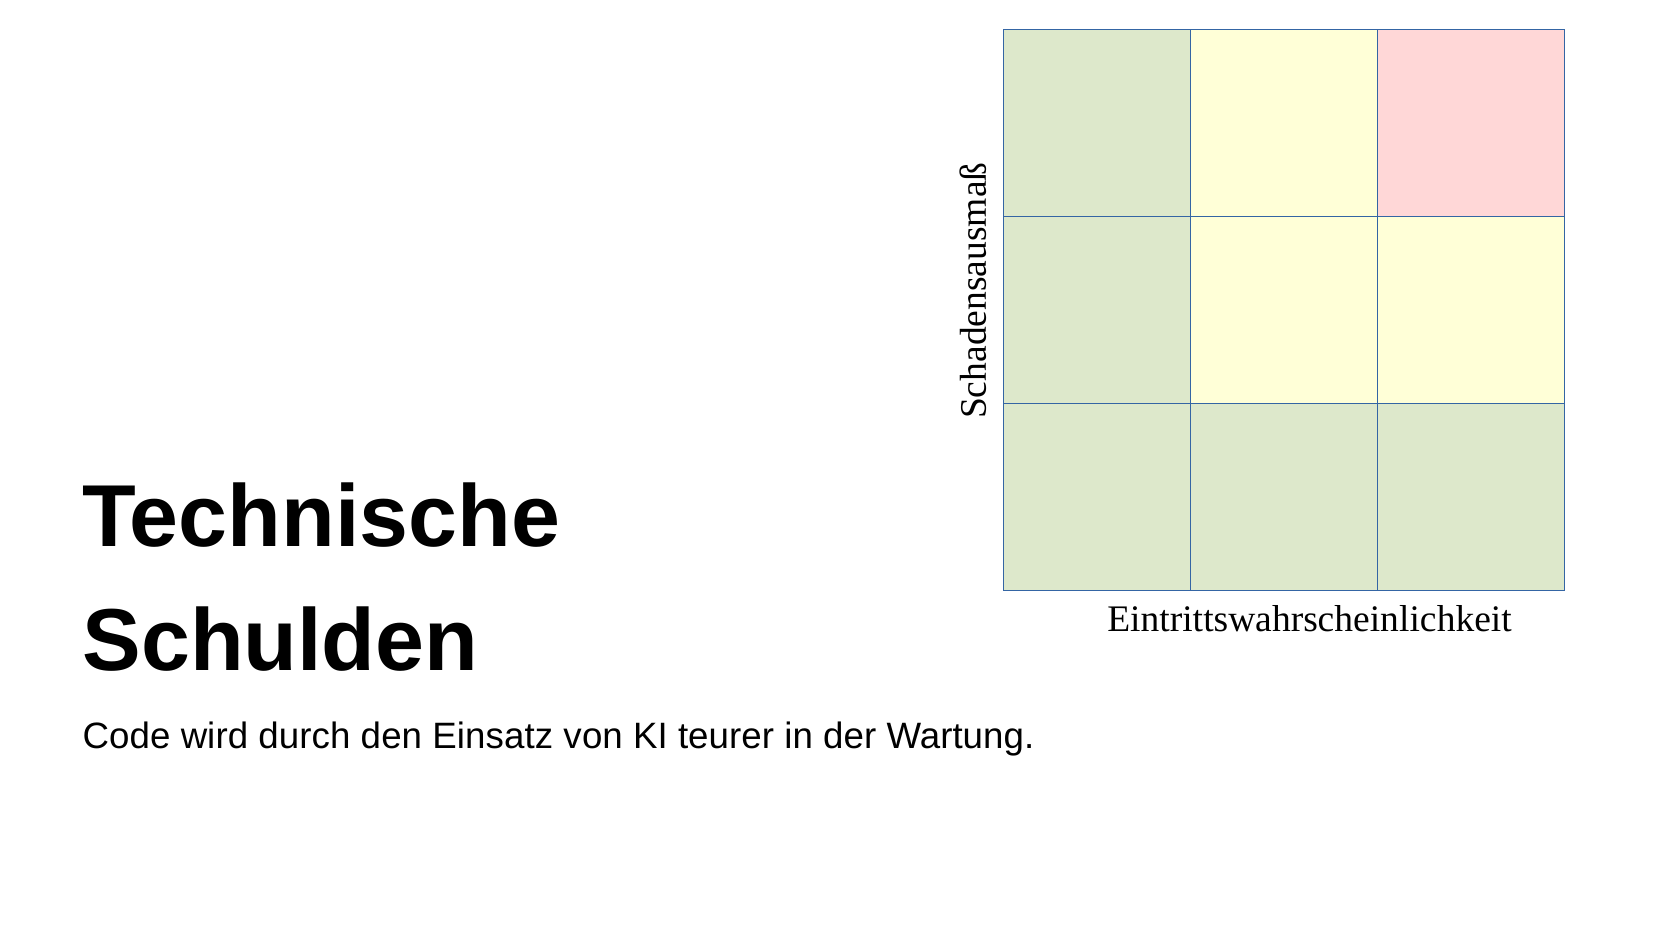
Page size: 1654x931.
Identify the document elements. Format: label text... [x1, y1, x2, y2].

text_box [1003, 29, 1565, 591]
list Technische Schulden Code wird durch den Einsatz von KI teurer in der Wartung. [82, 217, 1571, 758]
text_box Schadensausmaß [944, 147, 1002, 434]
text_box Eintrittswahrscheinlichkeit [1092, 590, 1527, 647]
